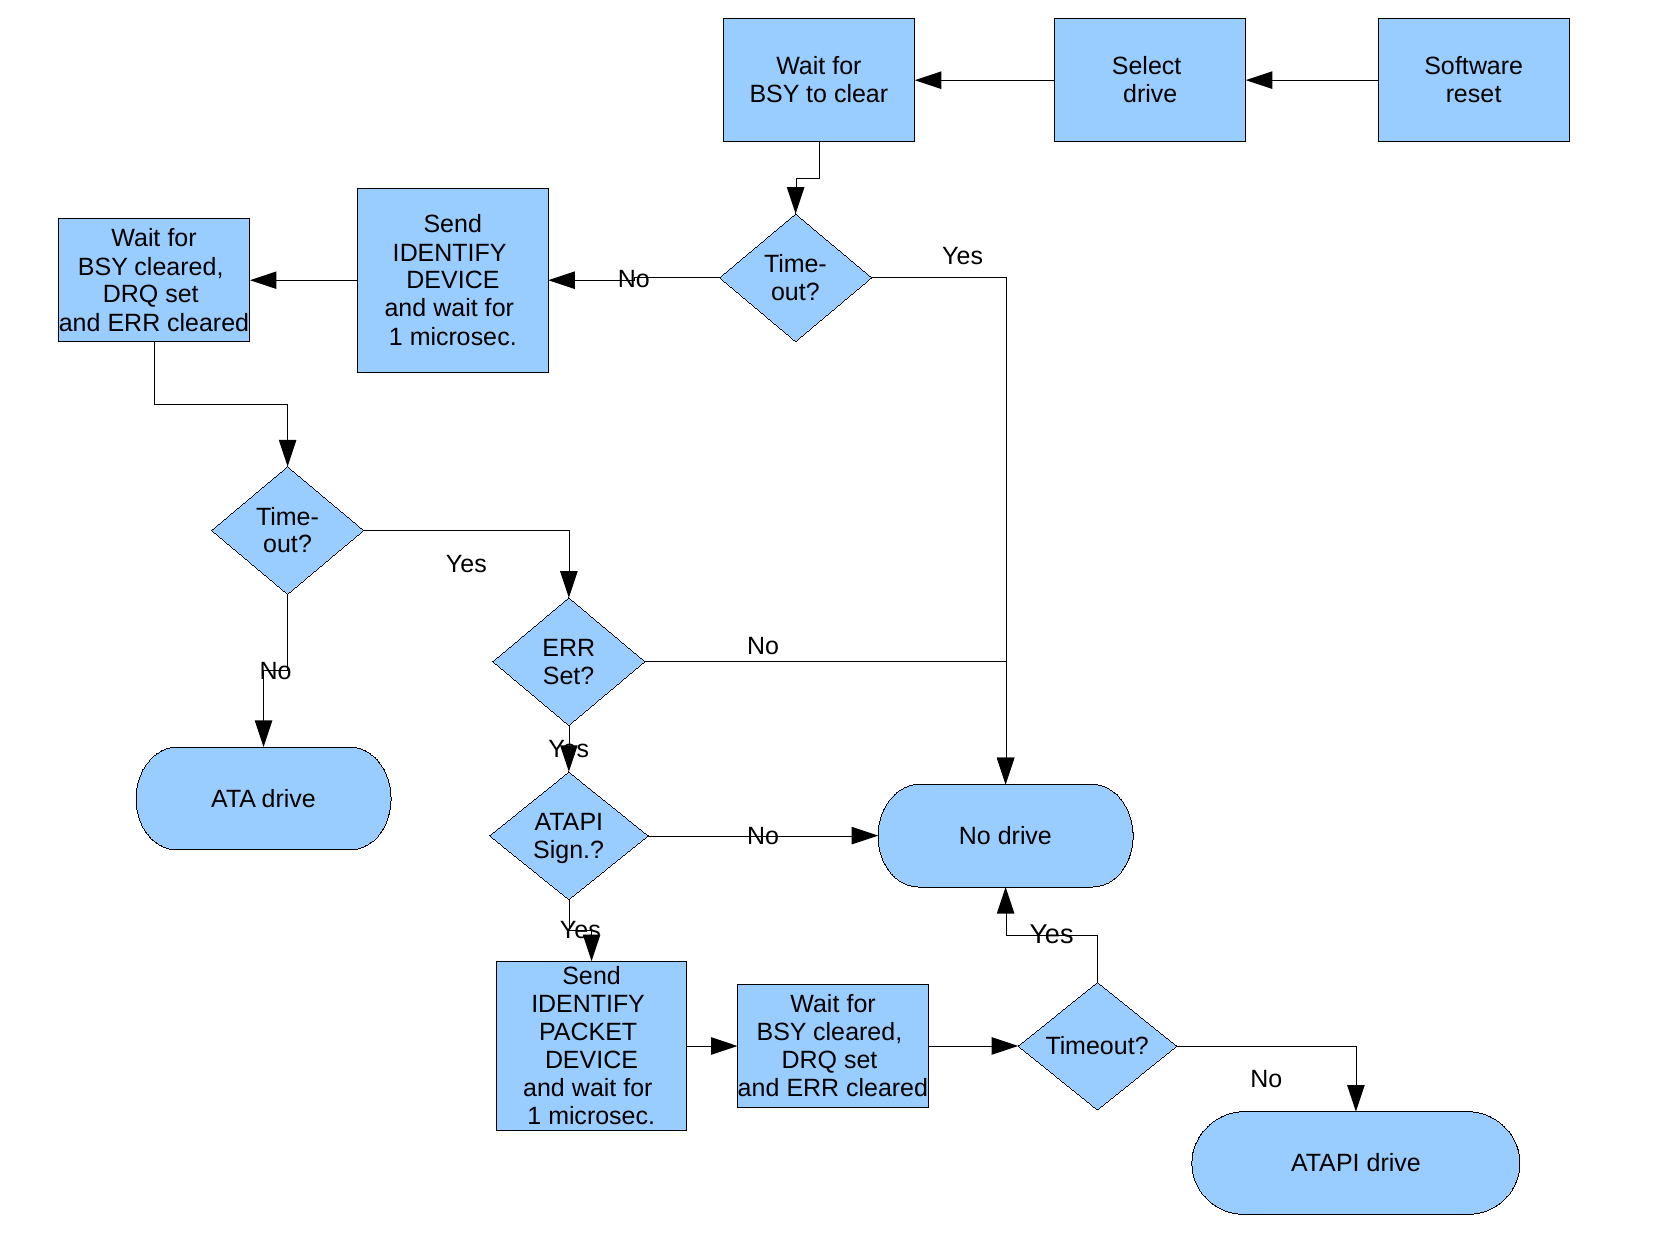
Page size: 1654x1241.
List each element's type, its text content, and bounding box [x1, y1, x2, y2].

text_box ATAPI Sign.? [489, 772, 649, 900]
text_box Software reset [1378, 18, 1570, 142]
text_box Time- out? [211, 466, 364, 594]
text_box Timeout? [1019, 982, 1177, 1110]
text_box Time- out? [720, 214, 872, 342]
text_box ATA drive [136, 747, 392, 850]
text_box Send IDENTIFY DEVICE and wait for 1 microsec. [357, 188, 549, 373]
text_box Wait for BSY to clear [723, 18, 915, 142]
text_box No [732, 624, 829, 667]
text_box Yes [927, 234, 1024, 278]
text_box Select drive [1054, 18, 1246, 142]
text_box Wait for BSY cleared, DRQ set and ERR cleared [58, 218, 250, 342]
text_box ERR Set? [492, 597, 645, 726]
text_box Wait for BSY cleared, DRQ set and ERR cleared [737, 984, 929, 1108]
text_box ATAPI drive [1191, 1111, 1520, 1215]
text_box No drive [878, 784, 1134, 888]
text_box Send IDENTIFY PACKET DEVICE and wait for 1 microsec. [496, 961, 687, 1131]
